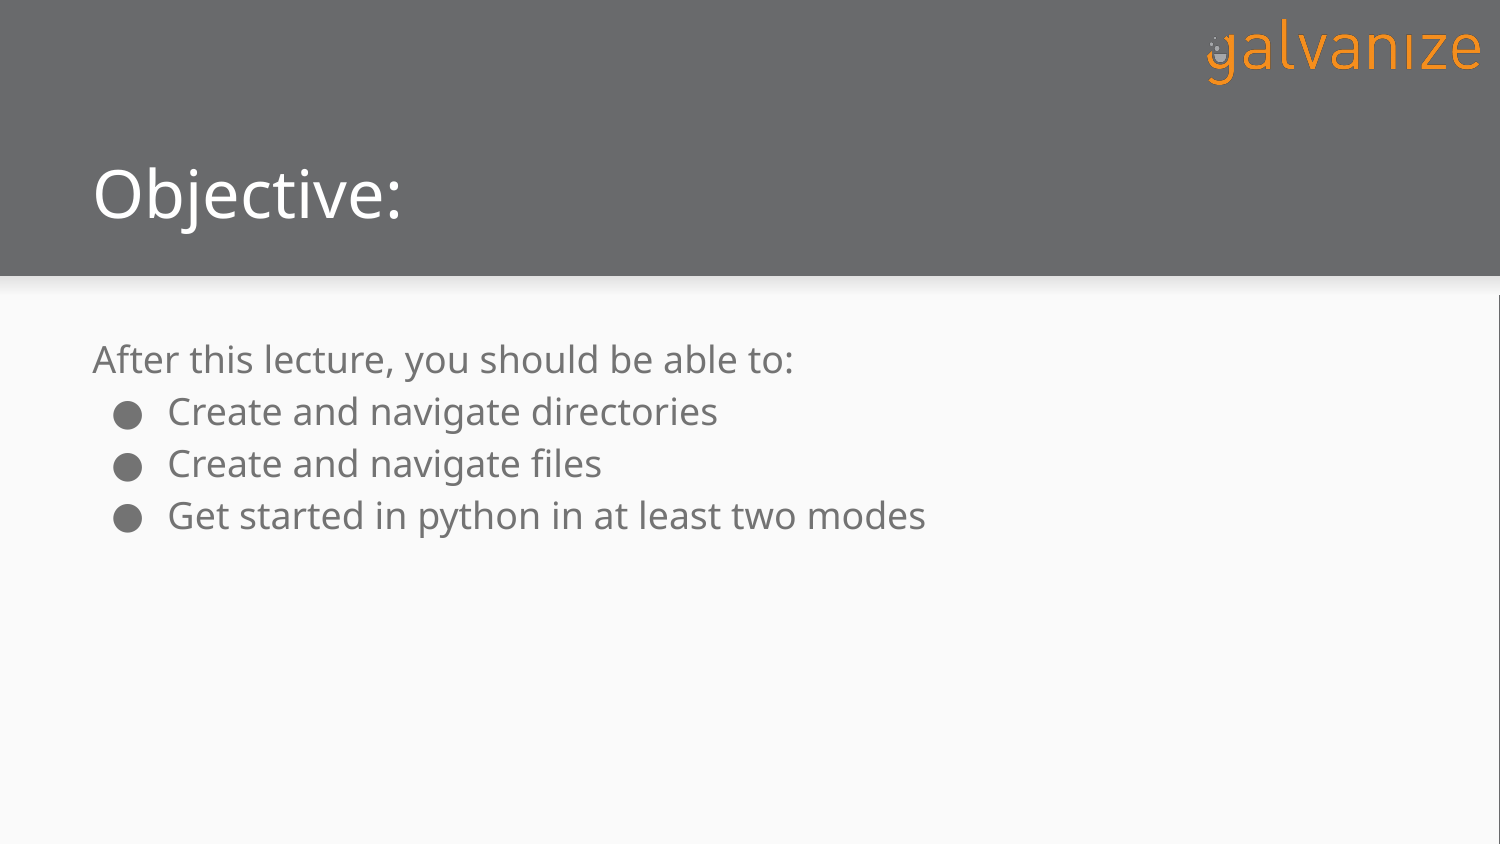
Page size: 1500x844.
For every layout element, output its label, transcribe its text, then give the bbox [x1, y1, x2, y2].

title Objective: [77, 121, 1427, 248]
picture [1207, 19, 1480, 85]
list After this lecture, you should be able to: Create and navigate directories Create and navigate files Get started in python in at least two modes [77, 314, 1427, 760]
